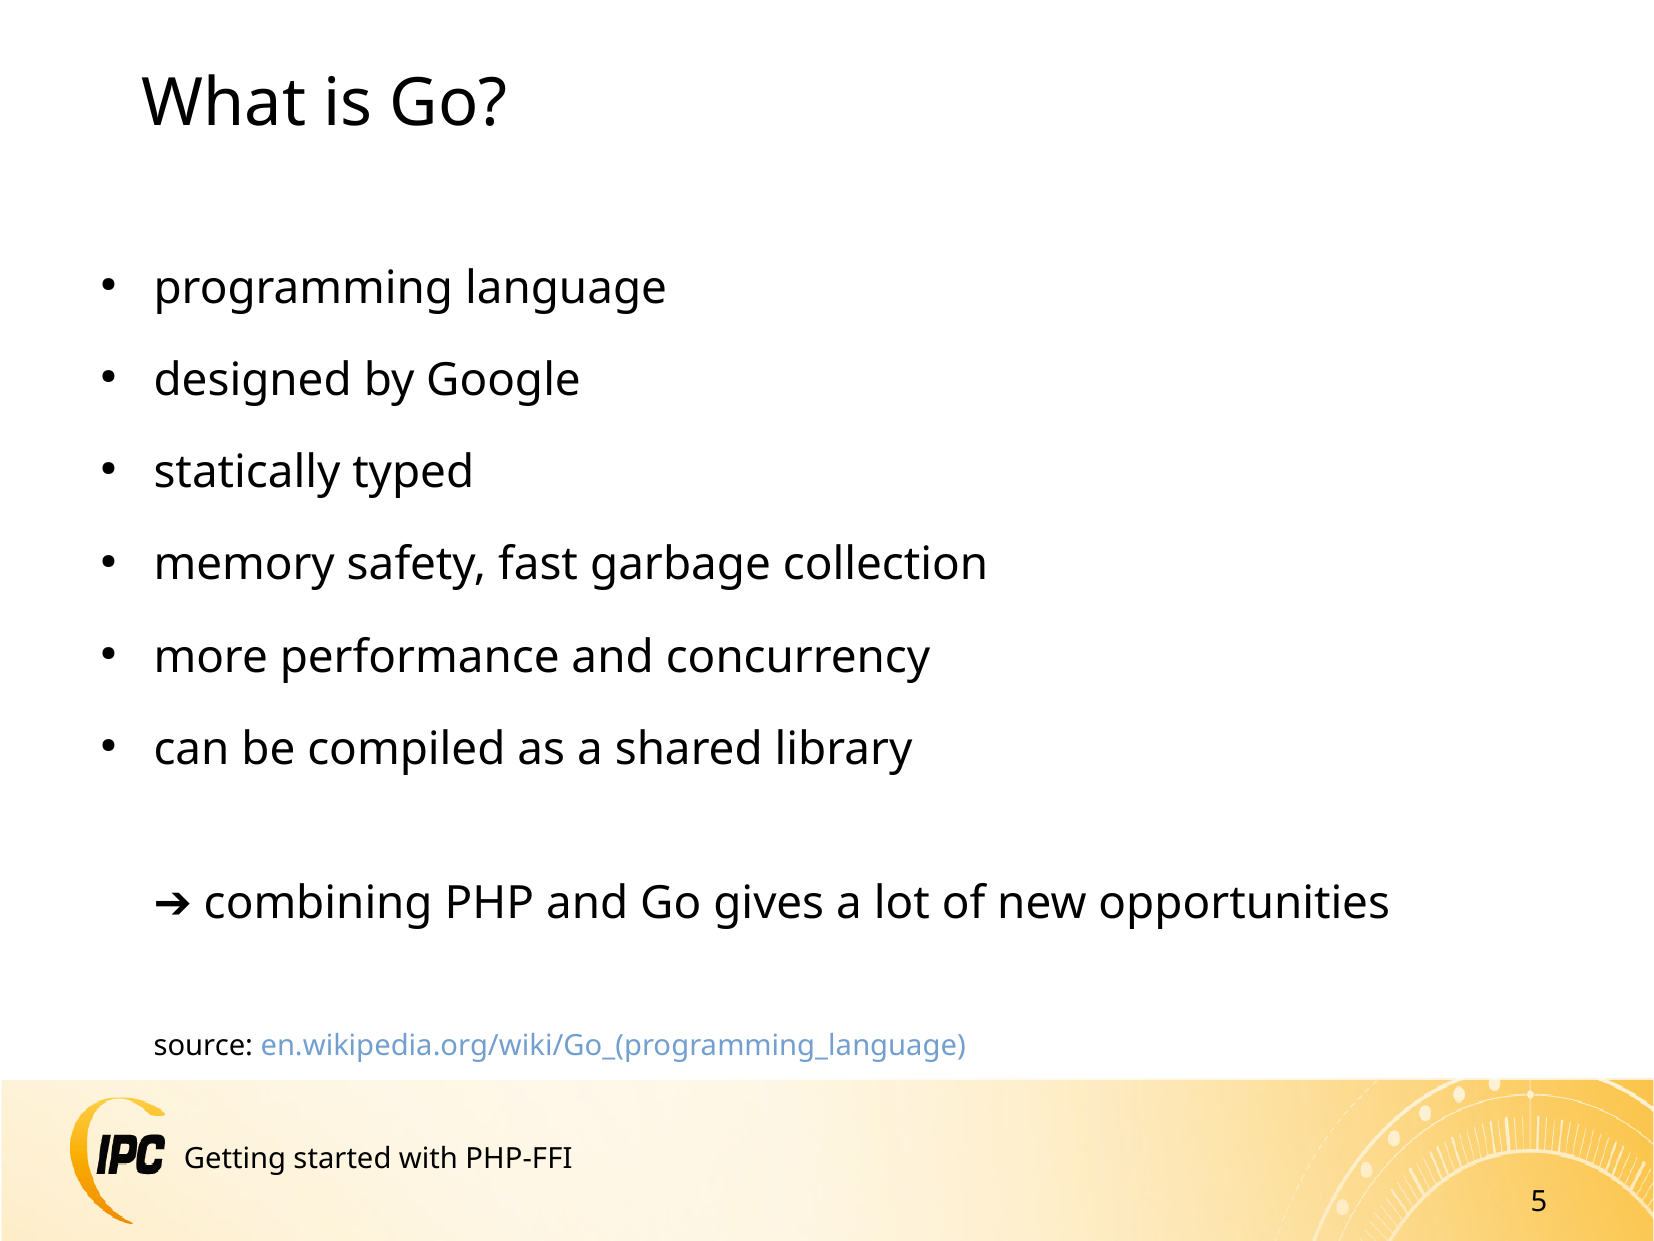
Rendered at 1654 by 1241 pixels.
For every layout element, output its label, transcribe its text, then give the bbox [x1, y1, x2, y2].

list programming language designed by Google statically typed memory safety, fast garbage collection more performance and concurrency can be compiled as a shared library ➔ combining PHP and Go gives a lot of new opportunities source: en.wikipedia.org/wiki/Go_(programming_language) [82, 254, 1571, 976]
picture [0, 0, 1654, 1241]
title What is Go? [82, 3, 1571, 196]
